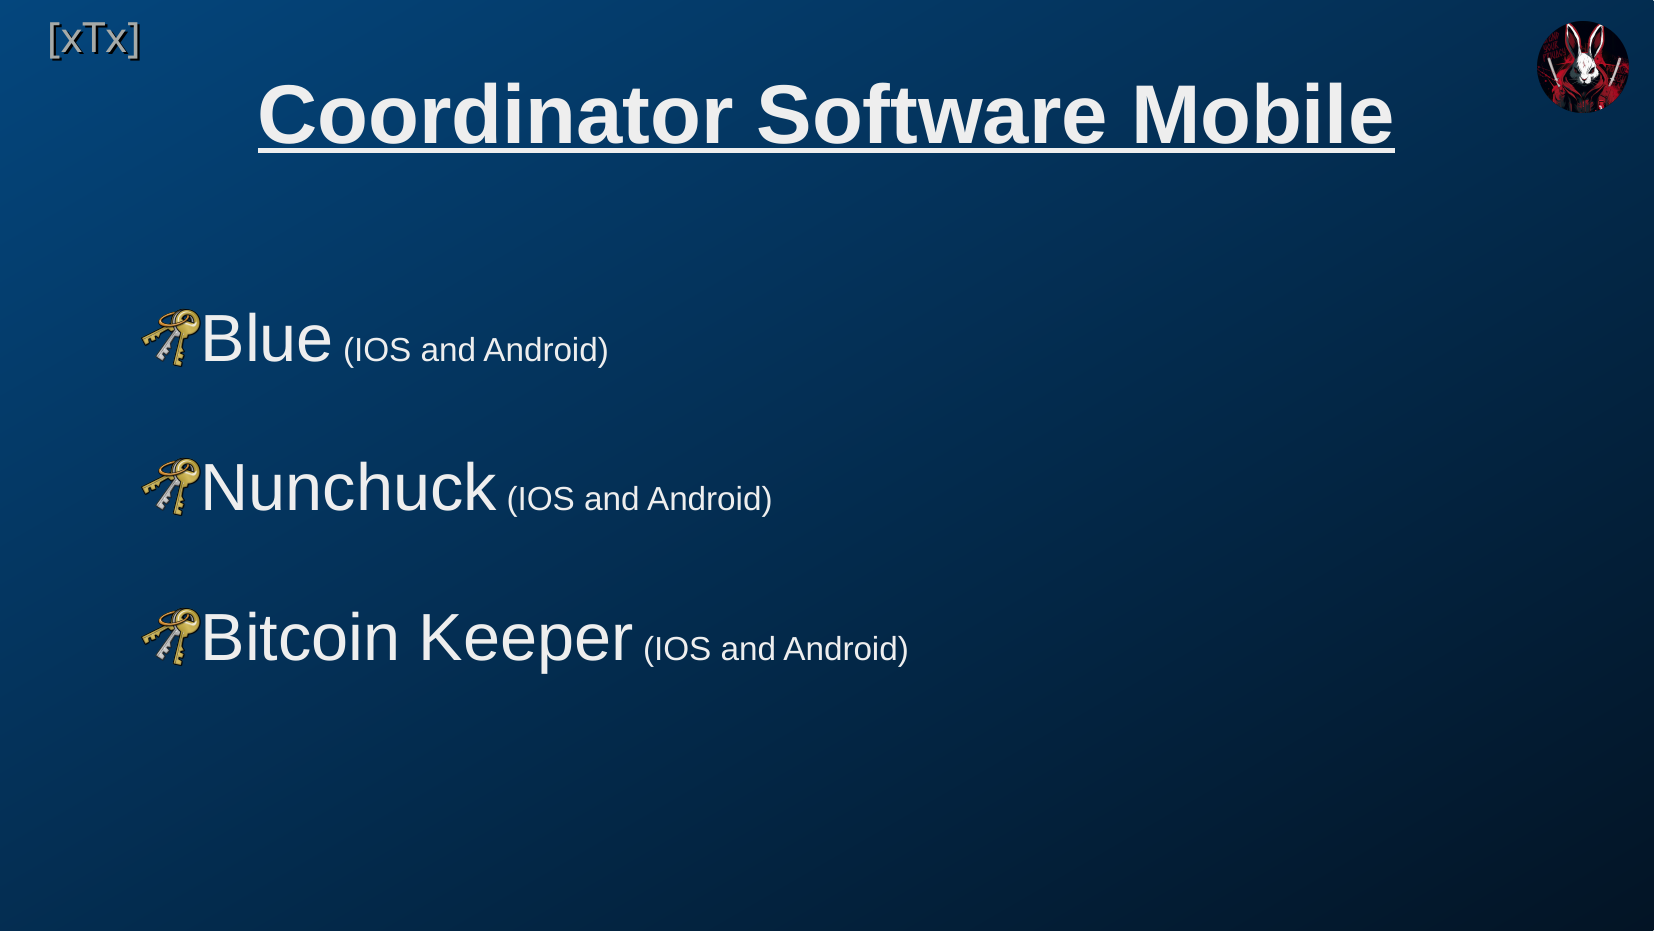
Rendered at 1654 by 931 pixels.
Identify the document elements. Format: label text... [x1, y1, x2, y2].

text_box [xTx] [0, 0, 188, 76]
title Coordinator Software Mobile [82, 37, 1571, 193]
subtitle Blue (IOS and Android) Nunchuck (IOS and Android) Bitcoin Keeper (IOS and Android) [82, 225, 1538, 676]
picture [1537, 21, 1629, 113]
